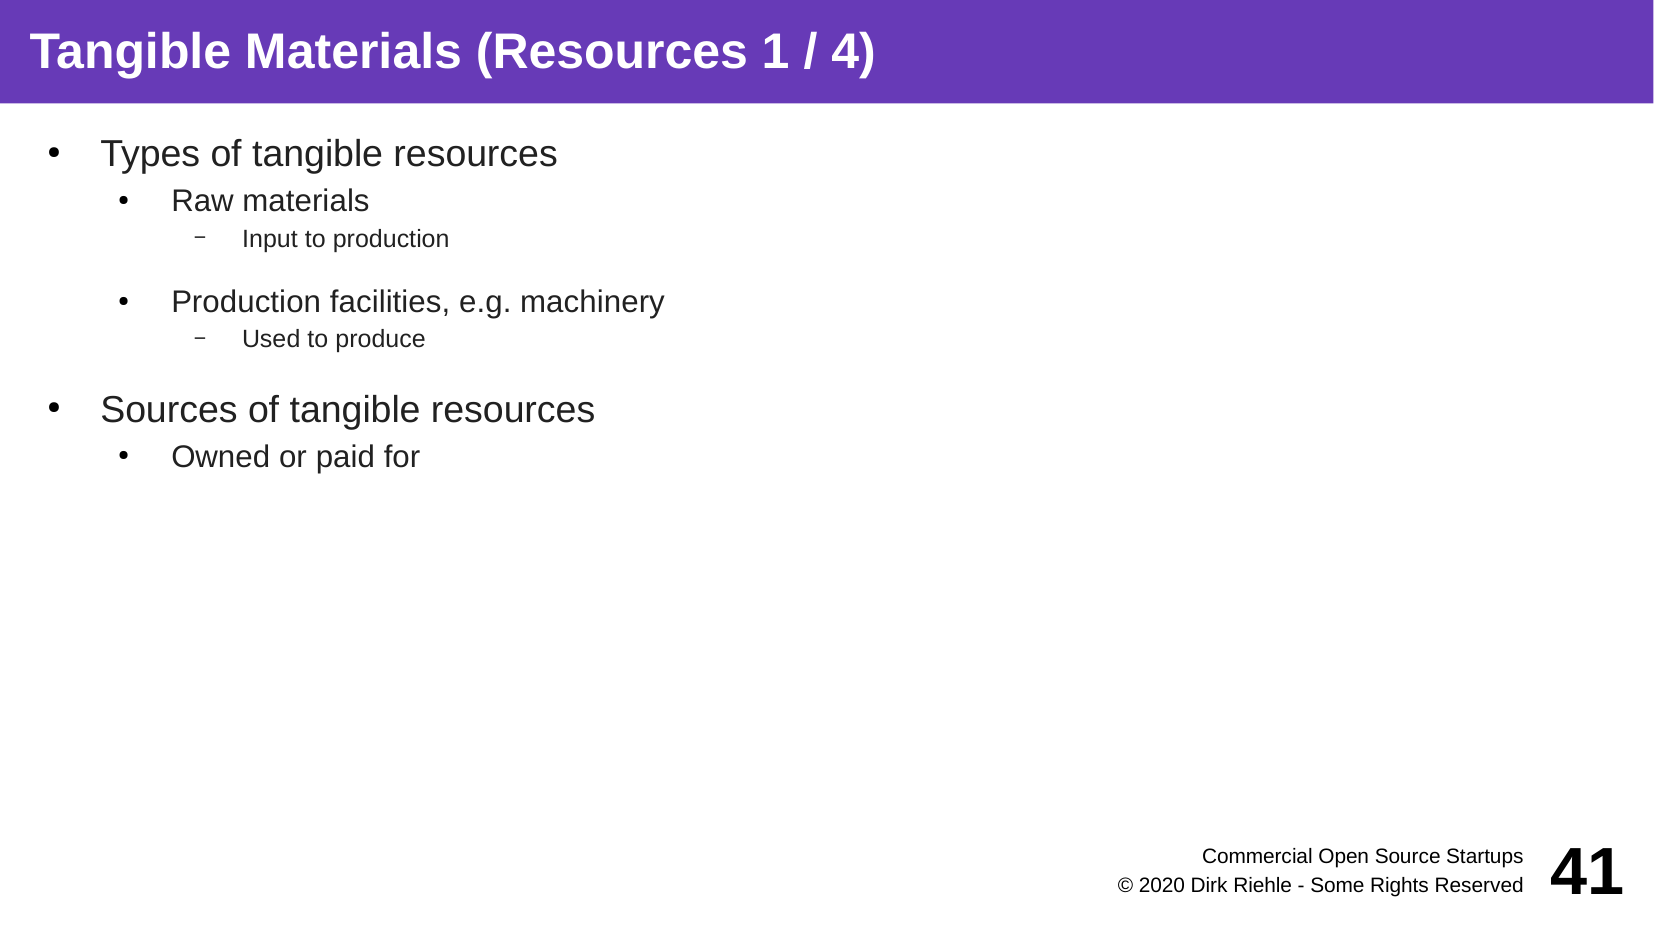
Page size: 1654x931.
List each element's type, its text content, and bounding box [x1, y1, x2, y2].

title Tangible Materials (Resources 1 / 4) [0, 0, 1654, 104]
list Types of tangible resources Raw materials Input to production Production facilities, e.g. machinery Used to produce Sources of tangible resources Owned or paid for [29, 132, 1625, 813]
